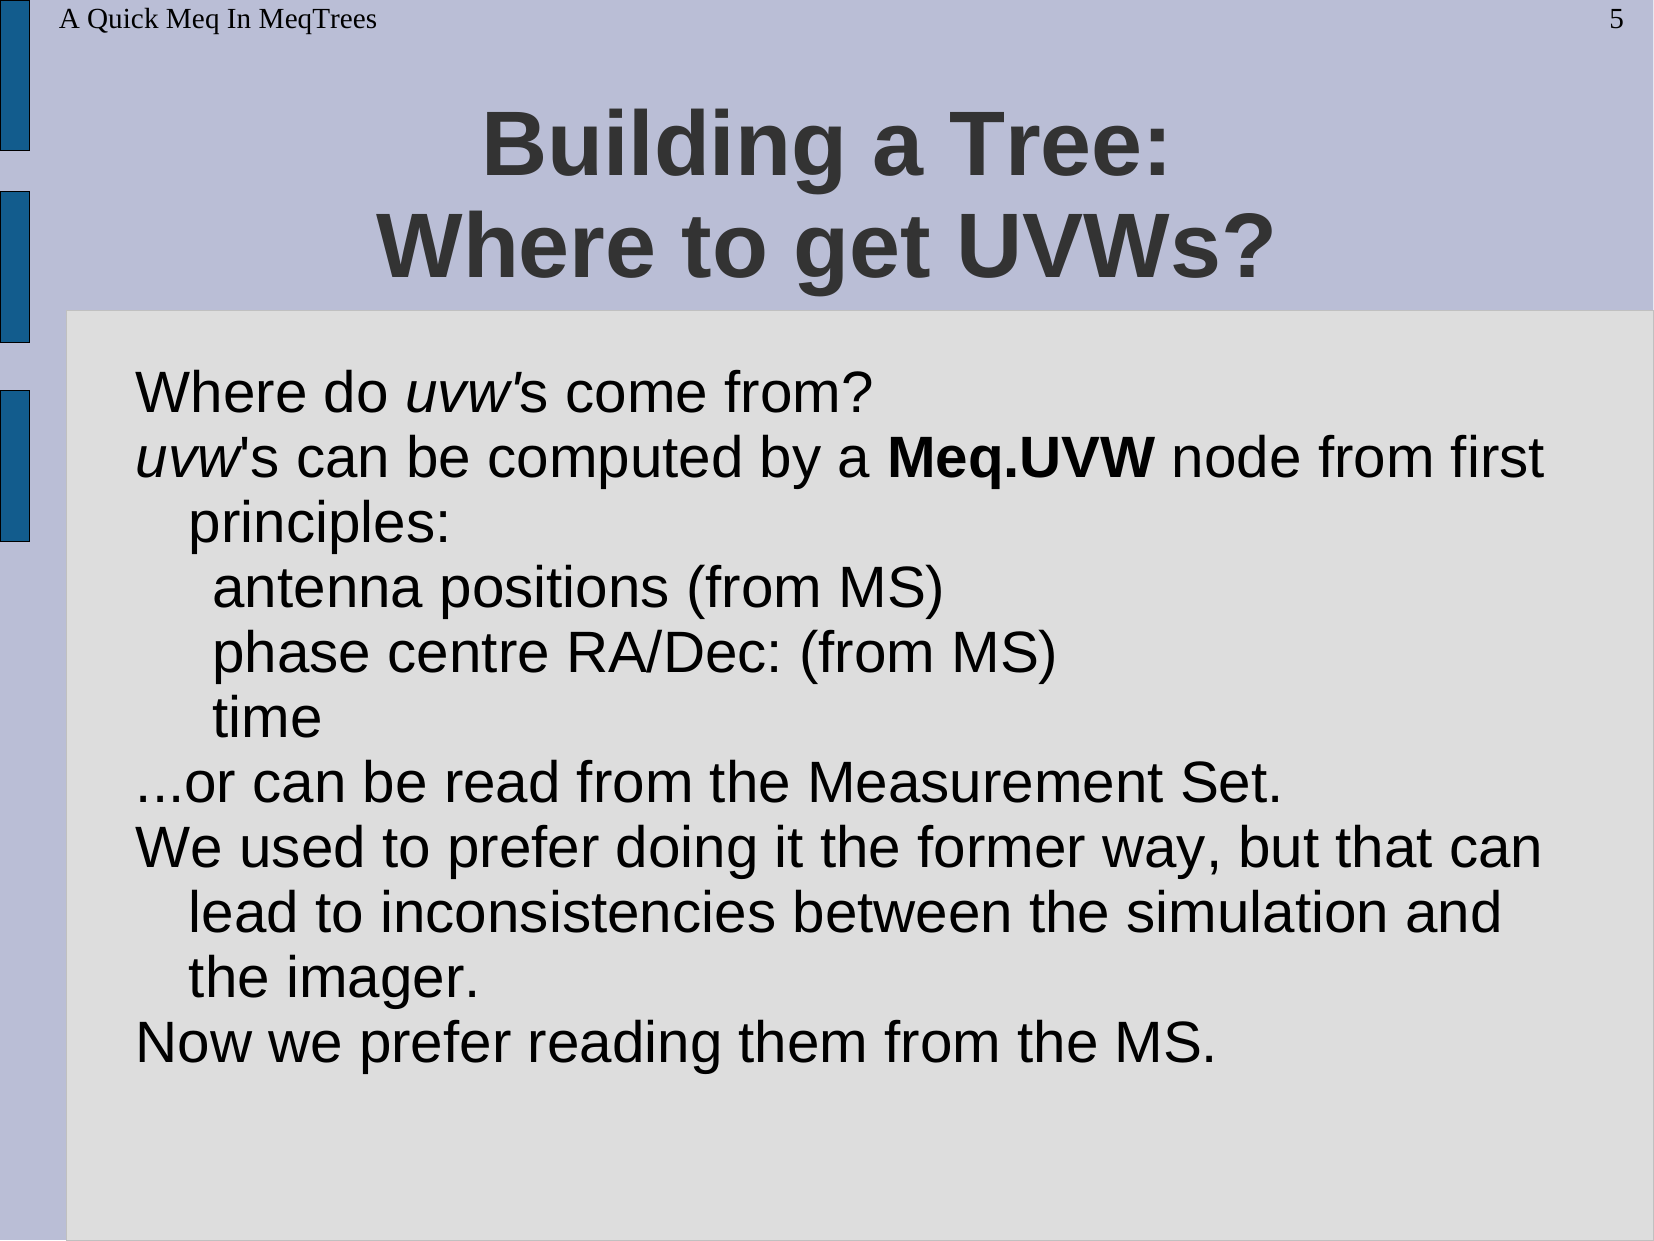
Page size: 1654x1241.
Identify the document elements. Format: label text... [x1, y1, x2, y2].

title Building a Tree: Where to get UVWs? [121, 87, 1534, 302]
list Where do uvw's come from? uvw's can be computed by a Meq.UVW node from first principles: antenna positions (from MS) phase centre RA/Dec: (from MS) time ...or can be read from the Measurement Set. We used to prefer doing it the former way, but that can lead to inconsistencies between the simulation and the imager. Now we prefer reading them from the MS. [118, 359, 1590, 1141]
